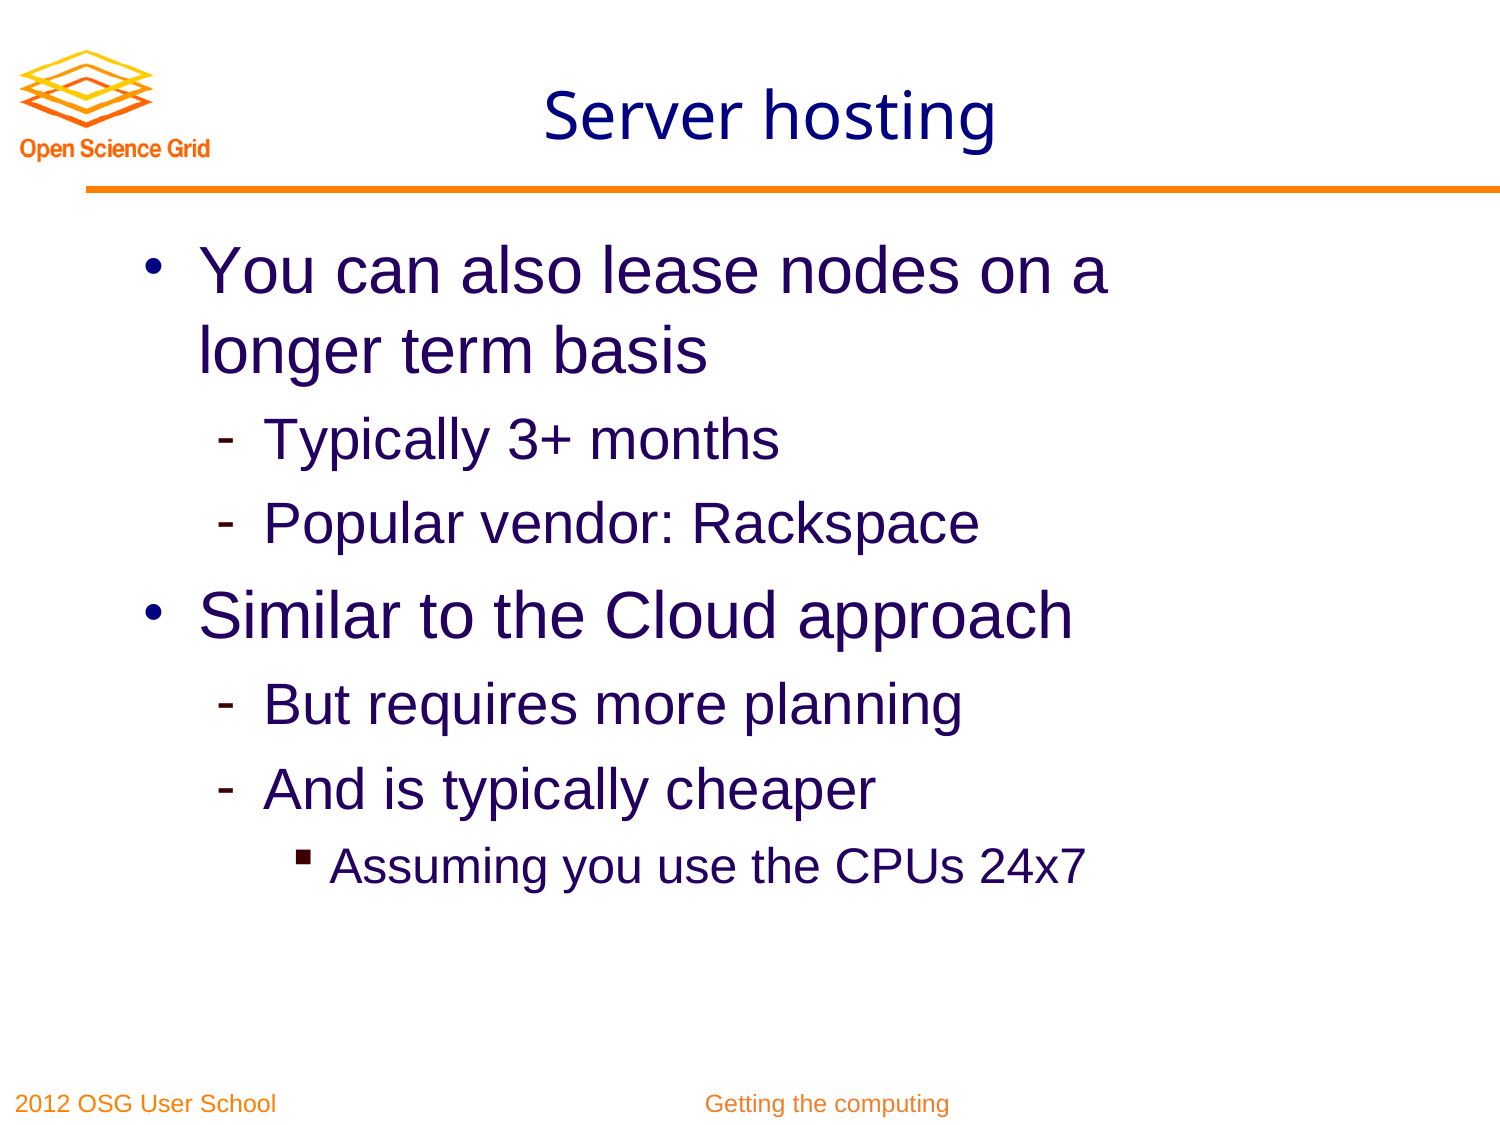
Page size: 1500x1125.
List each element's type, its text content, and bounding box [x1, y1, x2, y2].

picture [0, 27, 201, 179]
title Server hosting [201, 18, 1342, 207]
list You can also lease nodes on a longer term basis Typically 3+ months Popular vendor: Rackspace Similar to the Cloud approach But requires more planning And is typically cheaper Assuming you use the CPUs 24x7 [127, 218, 1403, 962]
